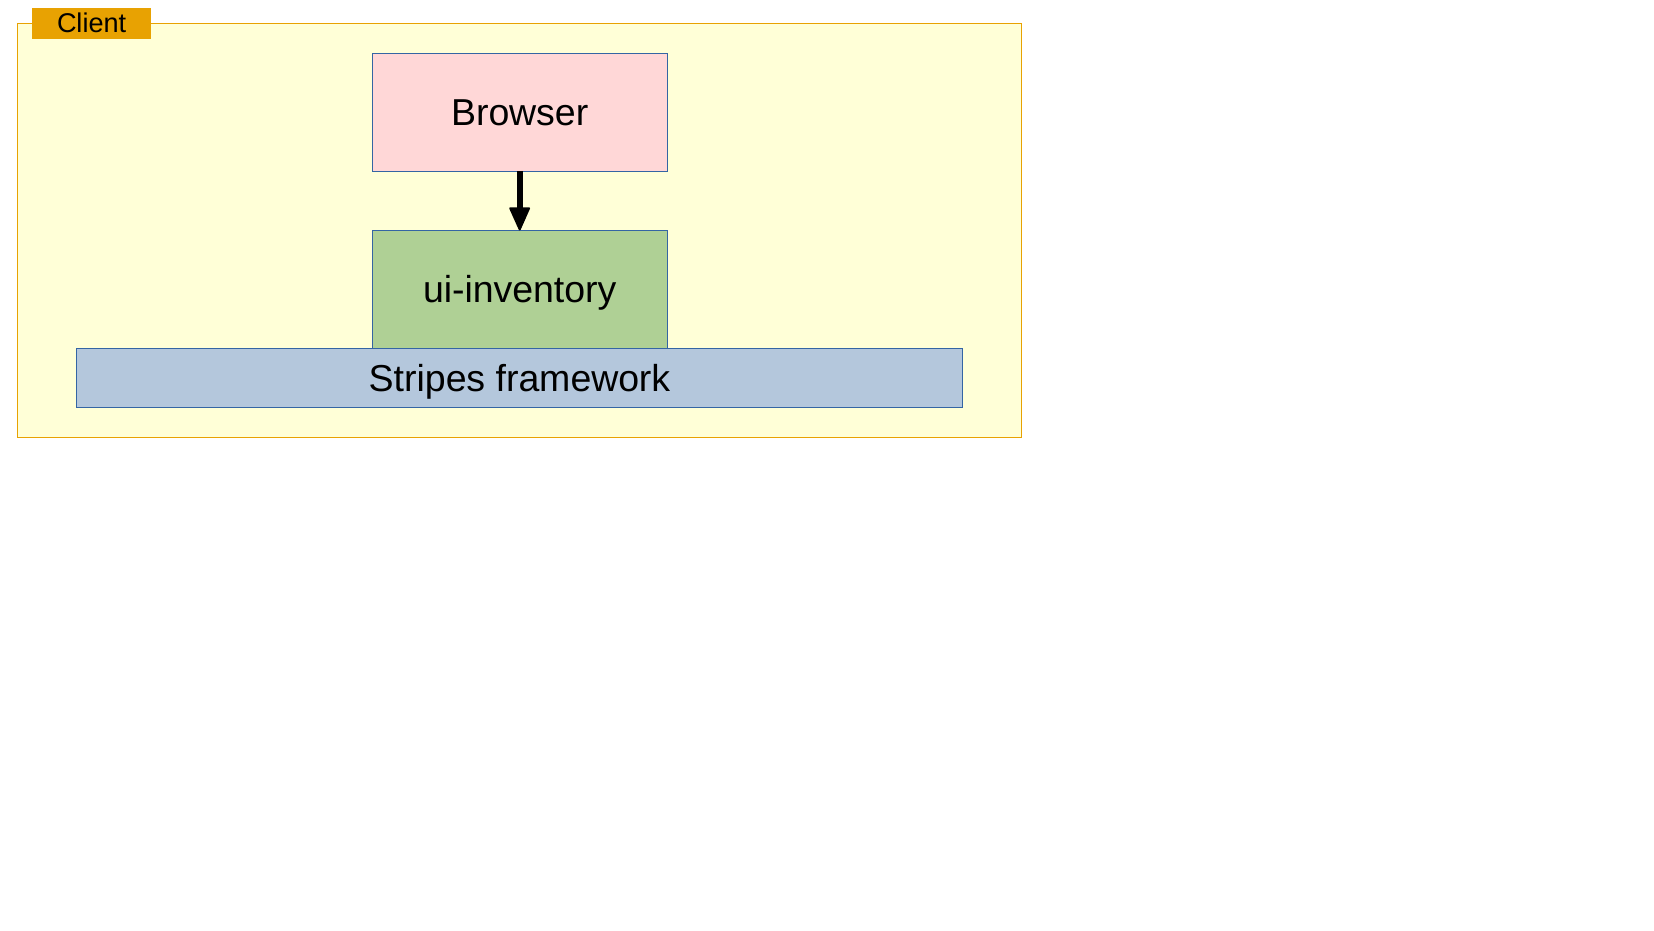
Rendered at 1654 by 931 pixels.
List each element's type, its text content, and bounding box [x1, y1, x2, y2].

text_box ui-inventory [372, 230, 668, 348]
text_box Browser [372, 53, 668, 172]
text_box [17, 23, 1022, 438]
text_box Client [32, 8, 151, 39]
text_box Stripes framework [76, 348, 963, 408]
